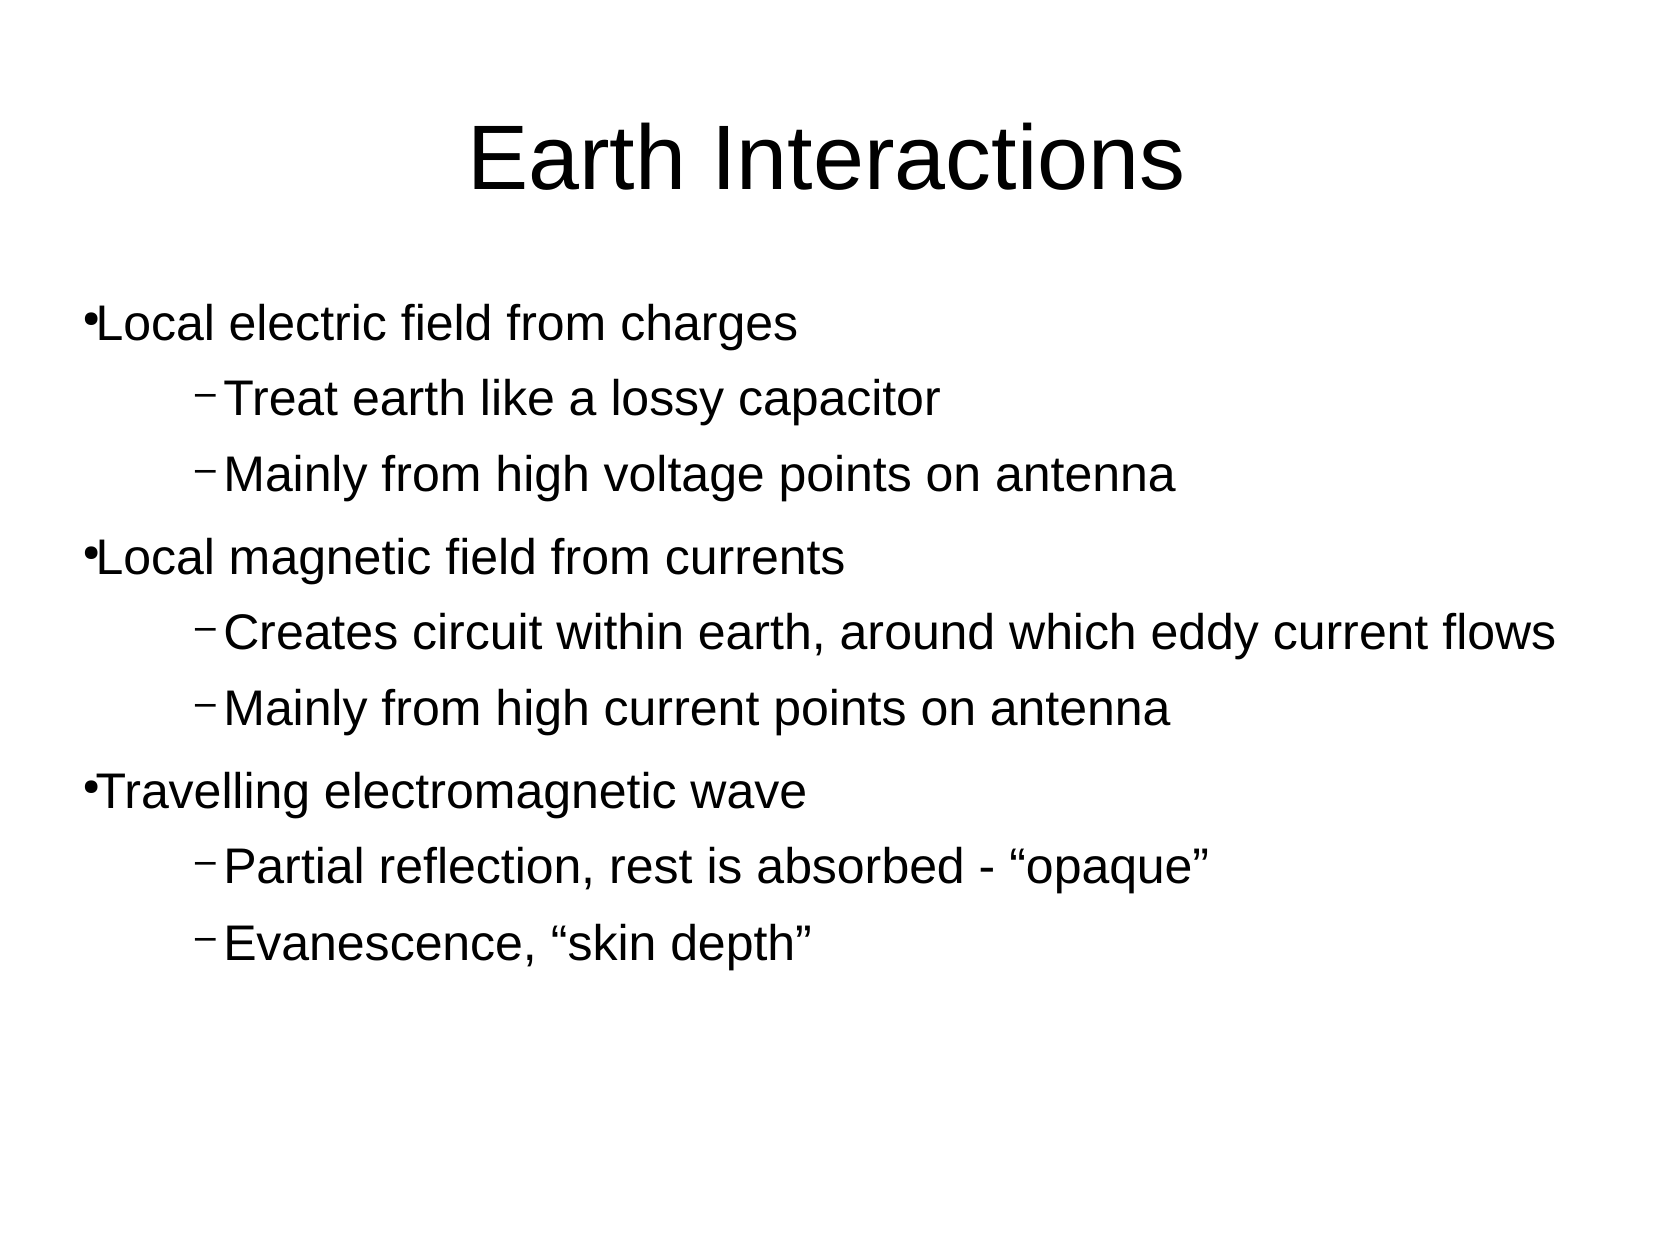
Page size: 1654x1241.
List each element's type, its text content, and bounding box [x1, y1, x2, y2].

title Earth Interactions [82, 49, 1571, 257]
list Local electric field from charges Treat earth like a lossy capacitor Mainly from high voltage points on antenna Local magnetic field from currents Creates circuit within earth, around which eddy current flows Mainly from high current points on antenna Travelling electromagnetic wave Partial reflection, rest is absorbed - “opaque” Evanescence, “skin depth” [82, 290, 1571, 1010]
